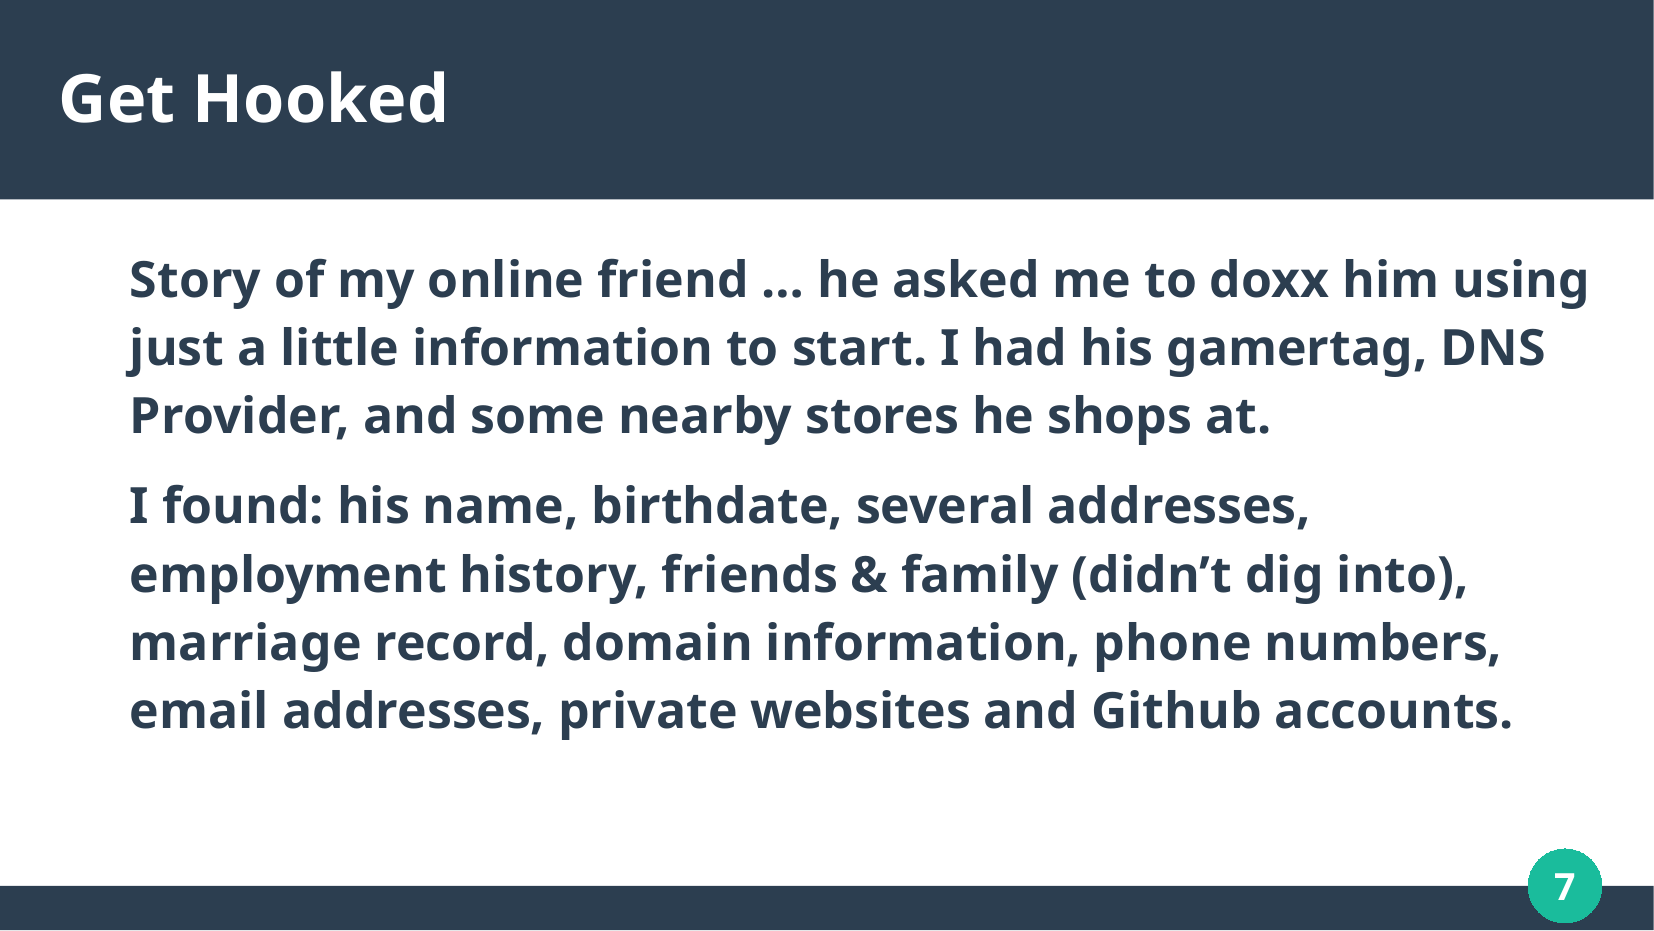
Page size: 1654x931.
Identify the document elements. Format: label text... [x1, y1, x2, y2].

list Story of my online friend … he asked me to doxx him using just a little information to start. I had his gamertag, DNS Provider, and some nearby stores he shops at. I found: his name, birthdate, several addresses, employment history, friends & family (didn’t dig into), marriage record, domain information, phone numbers, email addresses, private websites and Github accounts. [59, 243, 1595, 864]
title Get Hooked [59, 37, 1595, 156]
